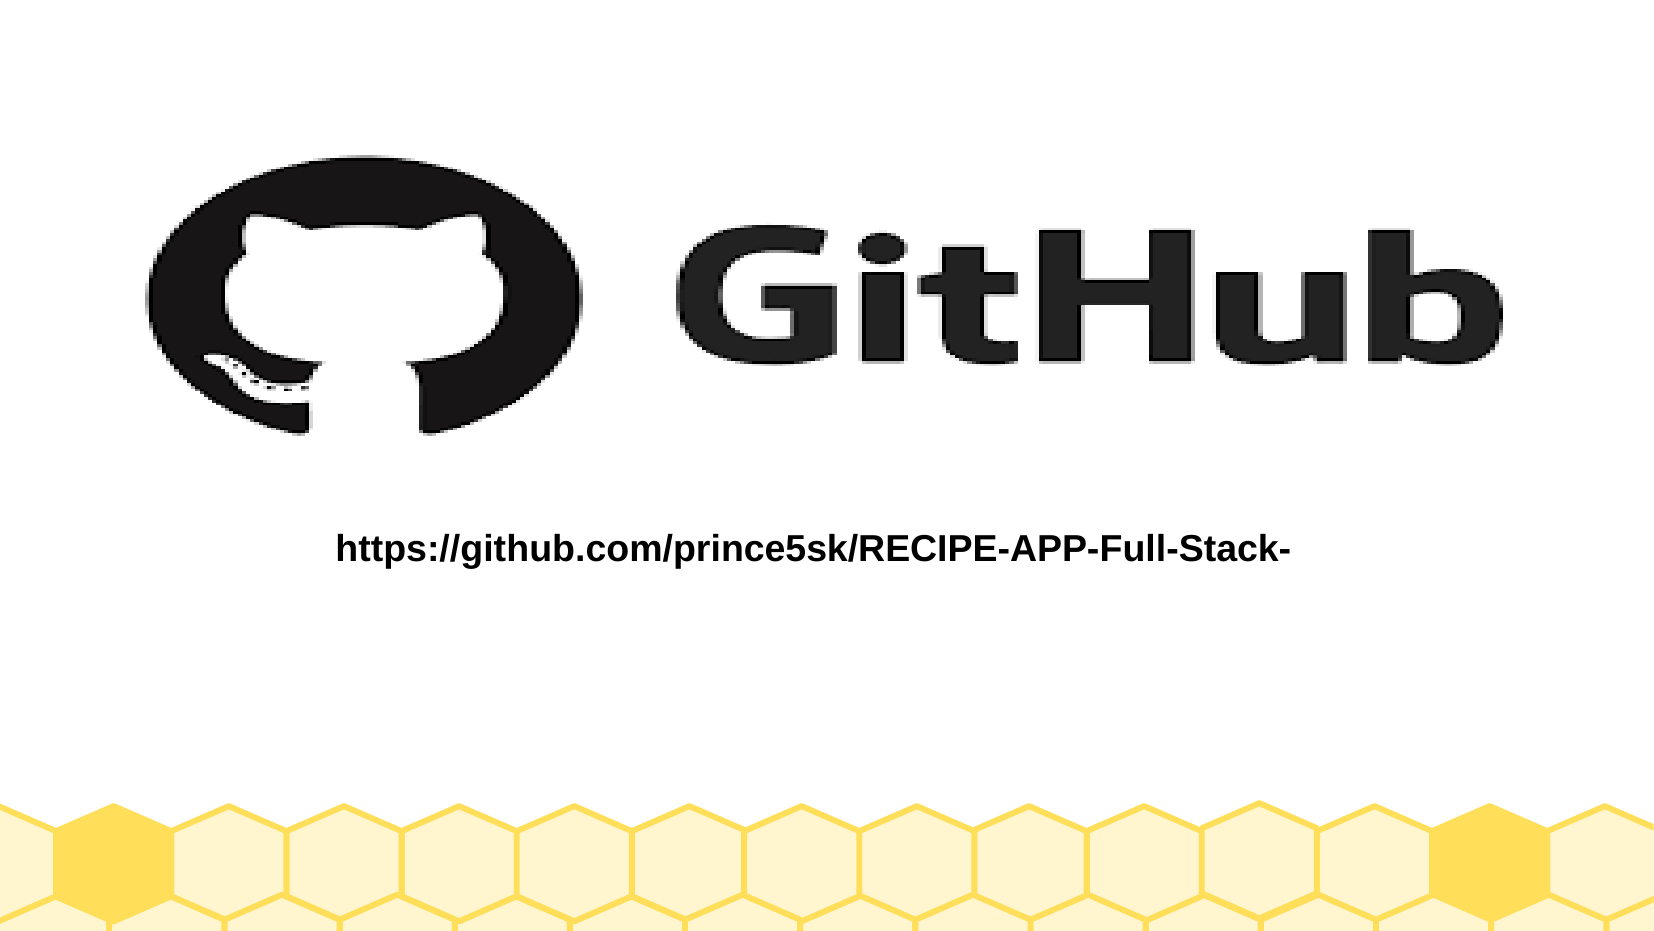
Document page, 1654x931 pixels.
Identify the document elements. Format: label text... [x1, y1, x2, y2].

text_box https://github.com/prince5sk/RECIPE-APP-Full-Stack- [0, 520, 1628, 764]
picture [82, 106, 1571, 503]
